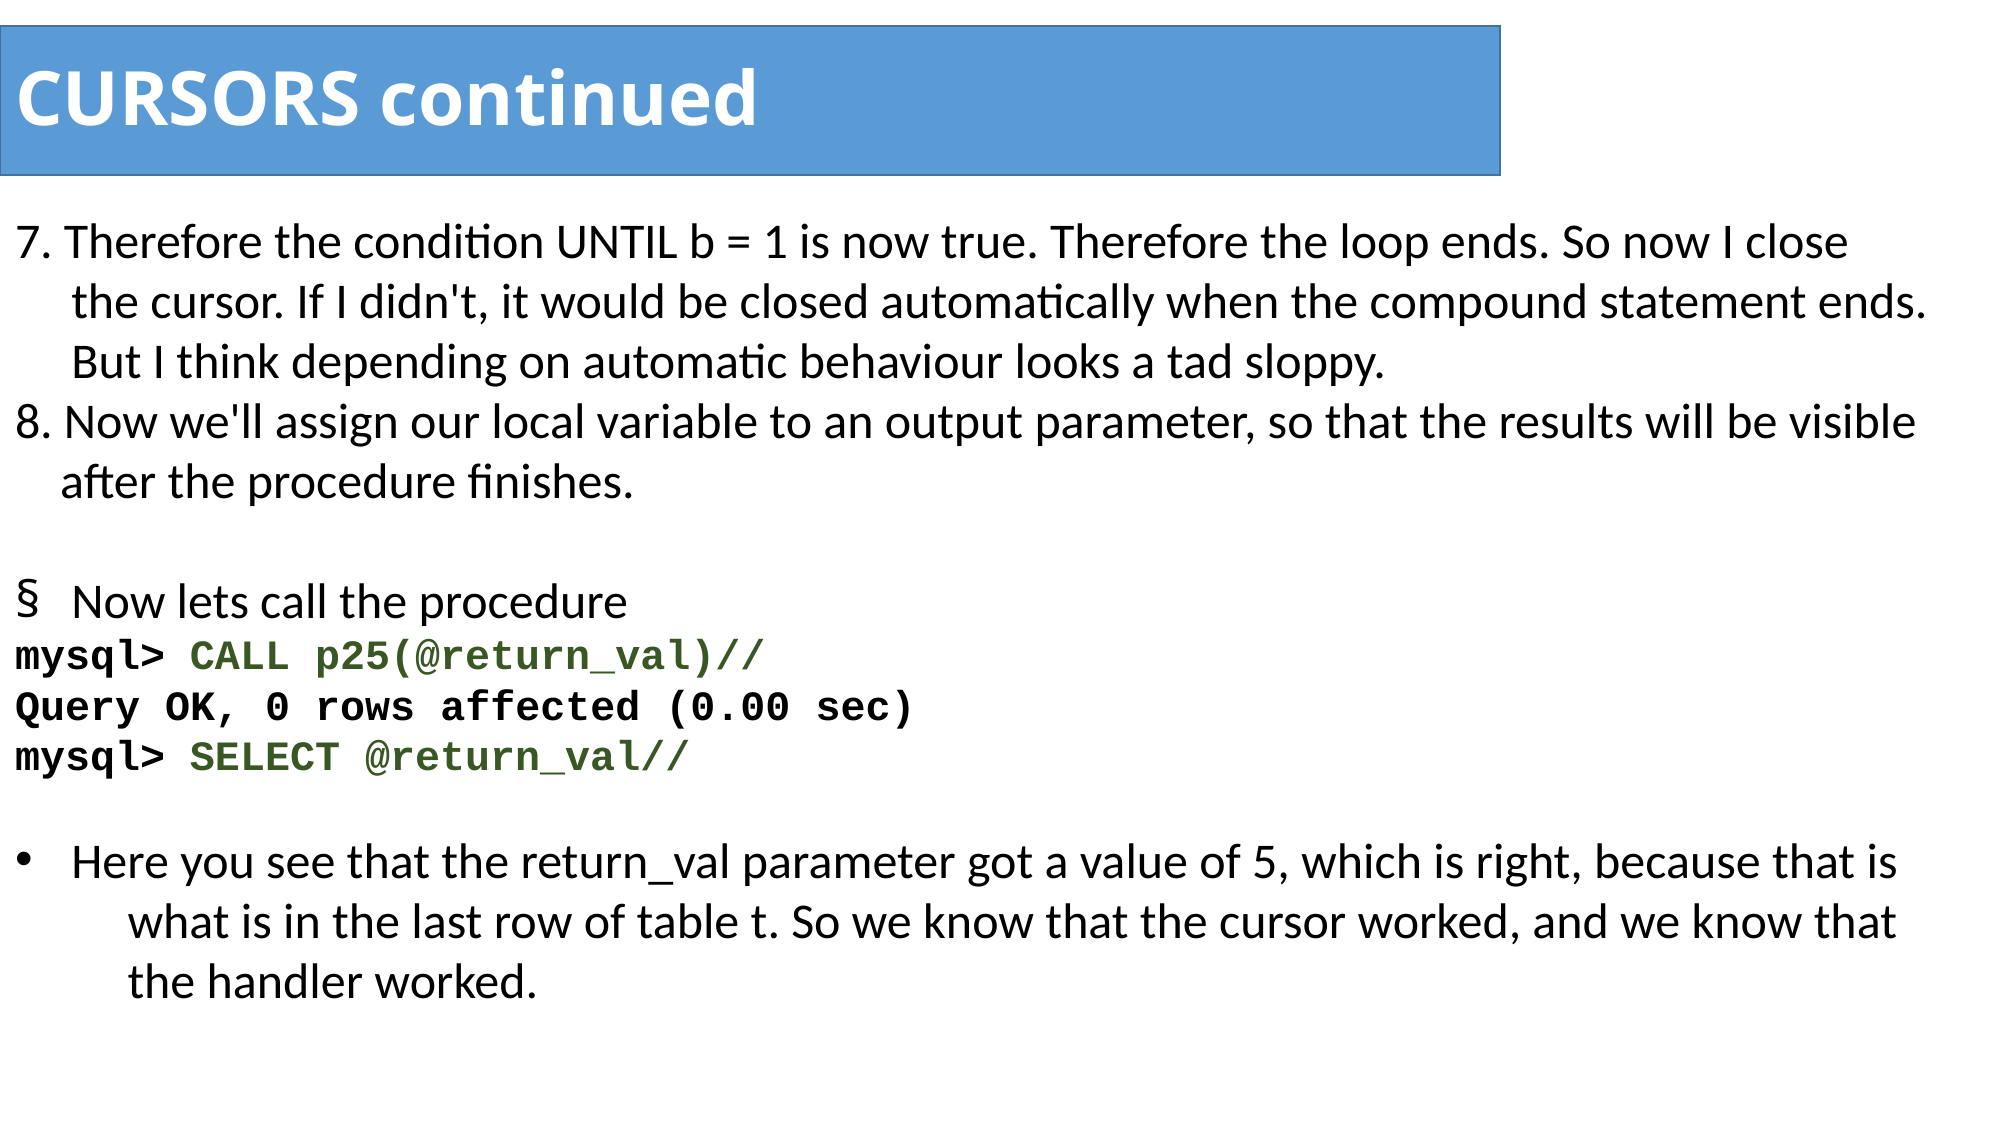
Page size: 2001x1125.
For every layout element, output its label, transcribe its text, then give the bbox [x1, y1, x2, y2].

title CURSORS continued [0, 26, 1501, 176]
text_box 7. Therefore the condition UNTIL b = 1 is now true. Therefore the loop ends. So now I close the cursor. If I didn't, it would be closed automatically when the compound statement ends. But I think depending on automatic behaviour looks a tad sloppy. 8. Now we'll assign our local variable to an output parameter, so that the results will be visible after the procedure finishes. Now lets call the procedure mysql> CALL p25(@return_val)// Query OK, 0 rows affected (0.00 sec) mysql> SELECT @return_val// Here you see that the return_val parameter got a value of 5, which is right, because that is what is in the last row of table t. So we know that the cursor worked, and we know that the handler worked. [0, 201, 1983, 1066]
